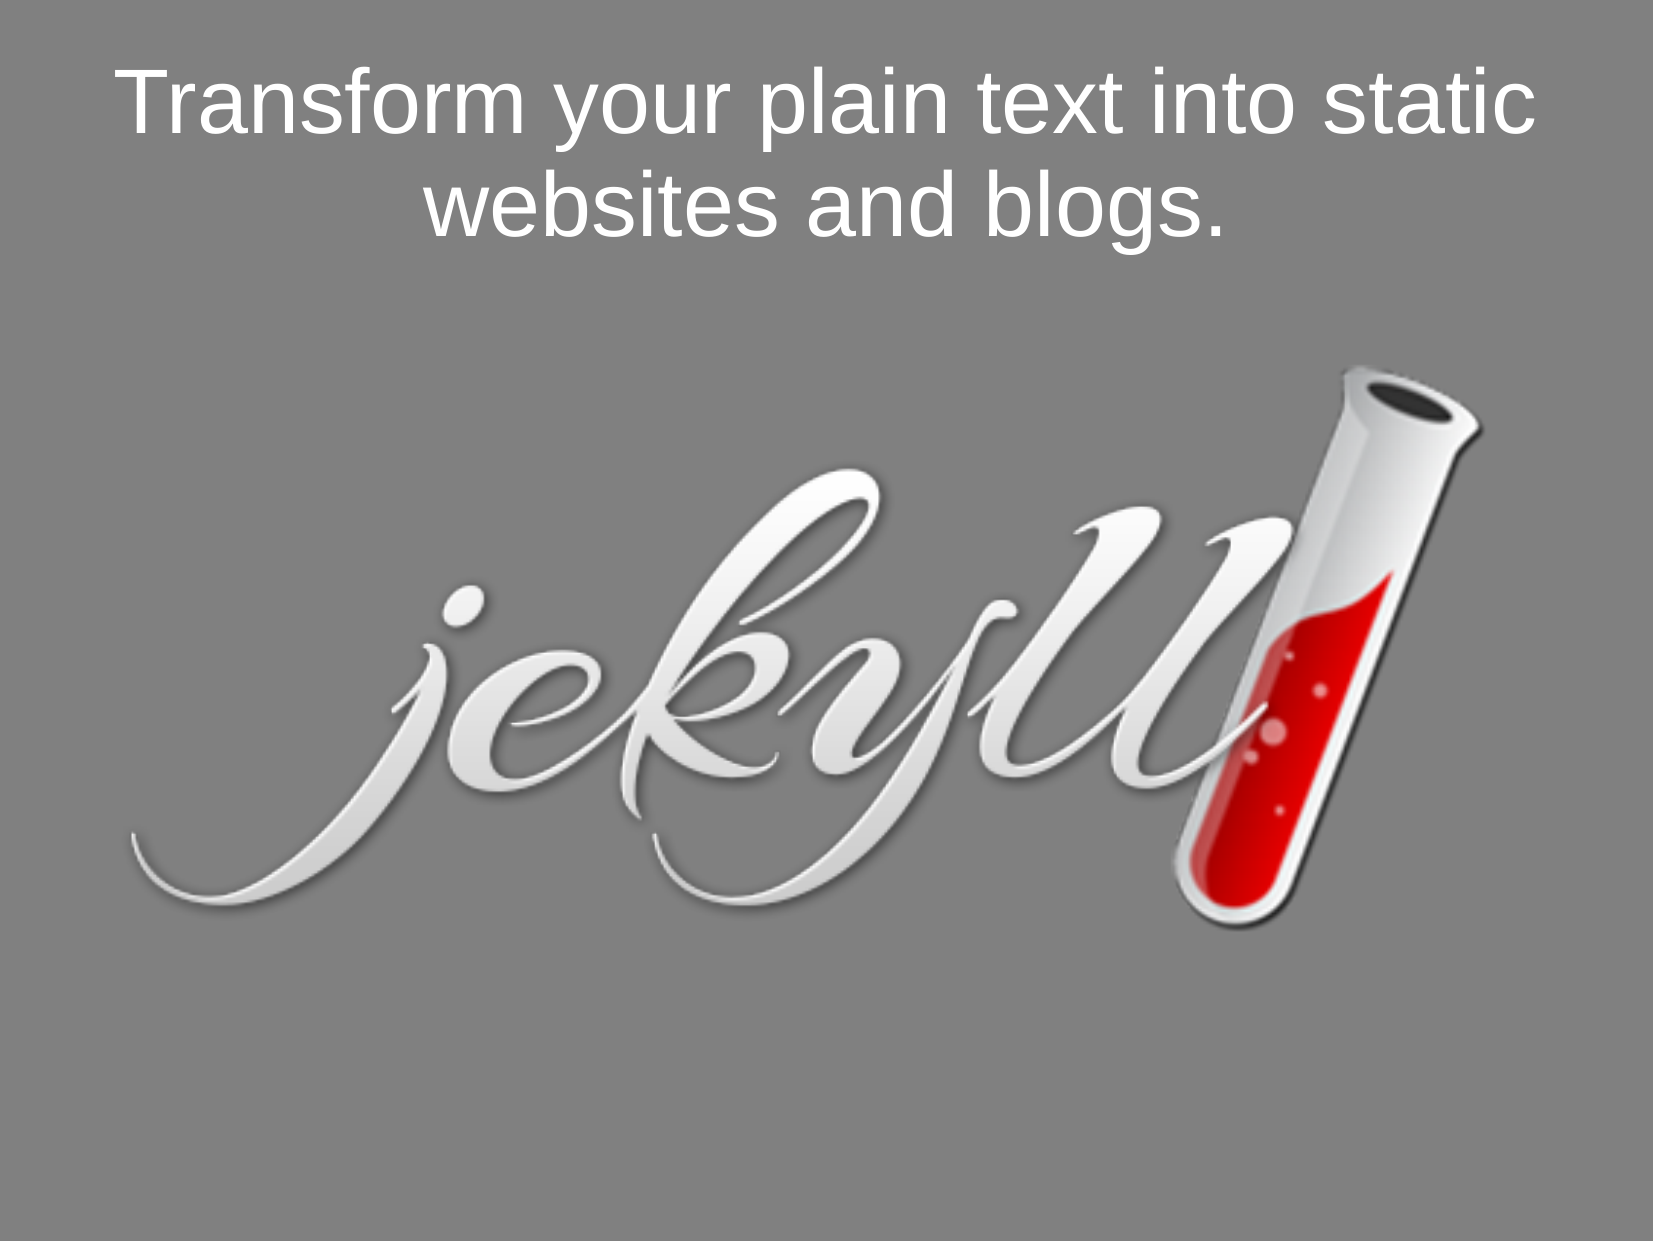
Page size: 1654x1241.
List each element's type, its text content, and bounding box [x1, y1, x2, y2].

picture [82, 314, 1538, 986]
title Transform your plain text into static websites and blogs. [82, 49, 1571, 257]
